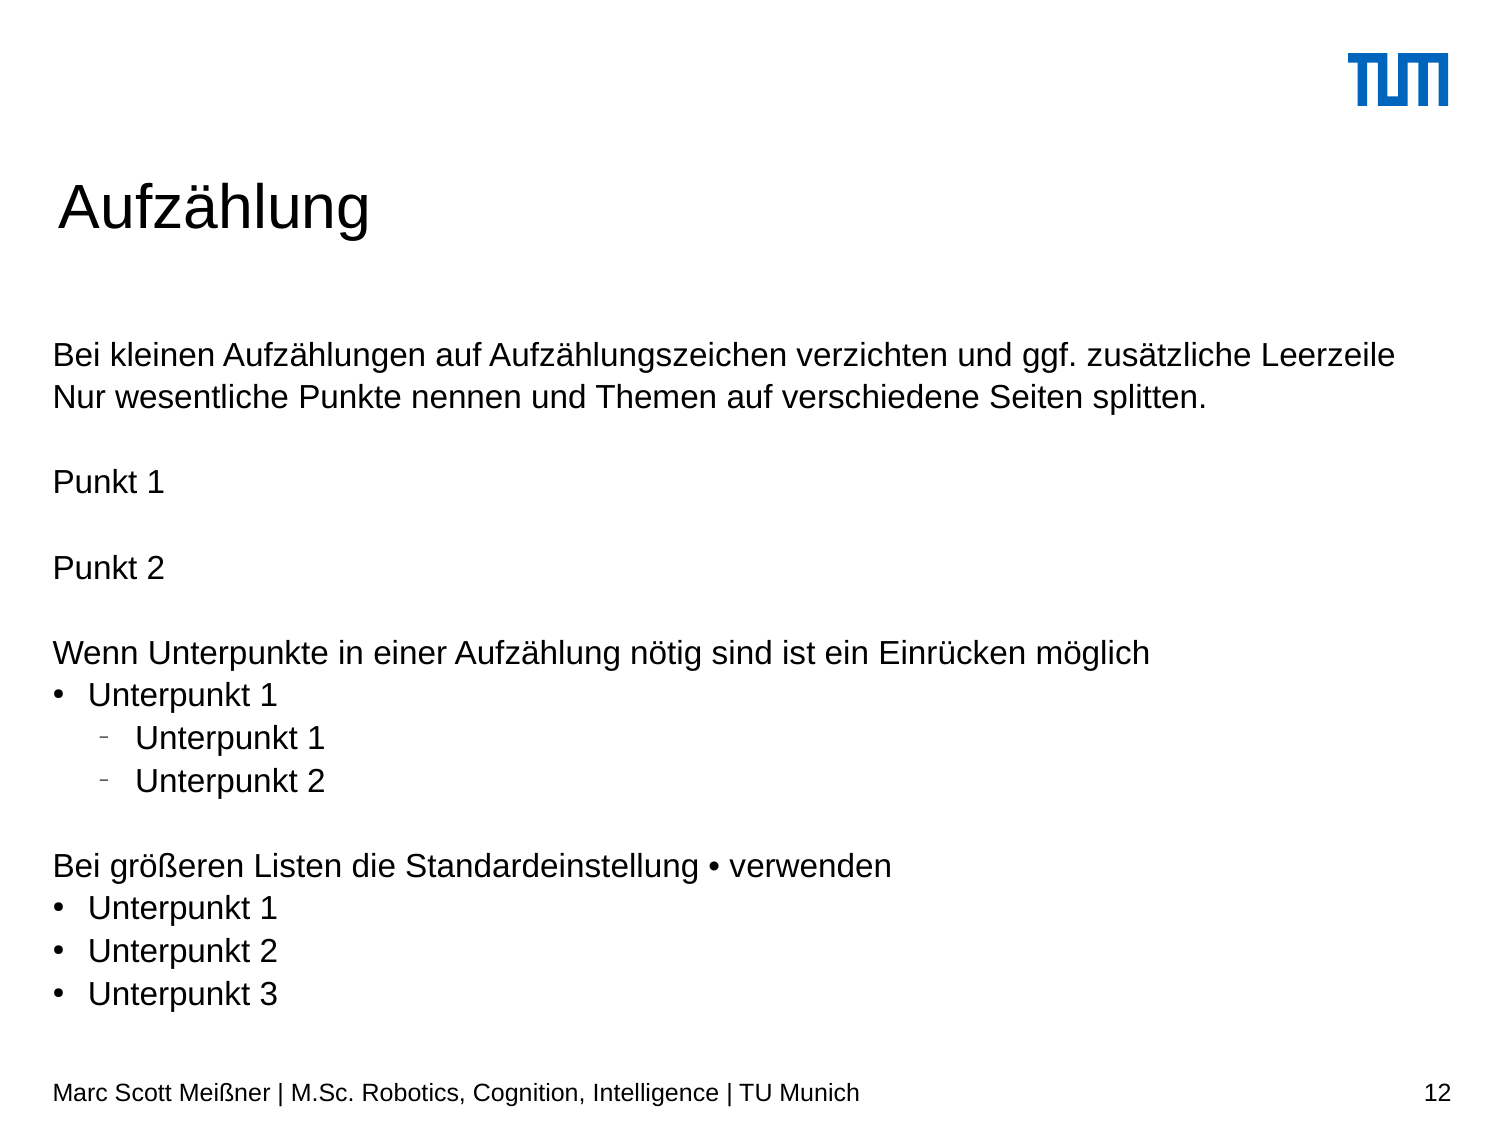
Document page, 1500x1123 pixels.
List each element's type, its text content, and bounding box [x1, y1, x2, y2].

list Bei kleinen Aufzählungen auf Aufzählungszeichen verzichten und ggf. zusätzliche Leerzeile Nur wesentliche Punkte nennen und Themen auf verschiedene Seiten splitten. Punkt 1 Punkt 2 Wenn Unterpunkte in einer Aufzählung nötig sind ist ein Einrücken möglich Unterpunkt 1 Unterpunkt 1 Unterpunkt 2 Bei größeren Listen die Standardeinstellung • verwenden Unterpunkt 1 Unterpunkt 2 Unterpunkt 3 [52, 330, 1453, 1105]
title Aufzählung [59, 171, 1459, 242]
